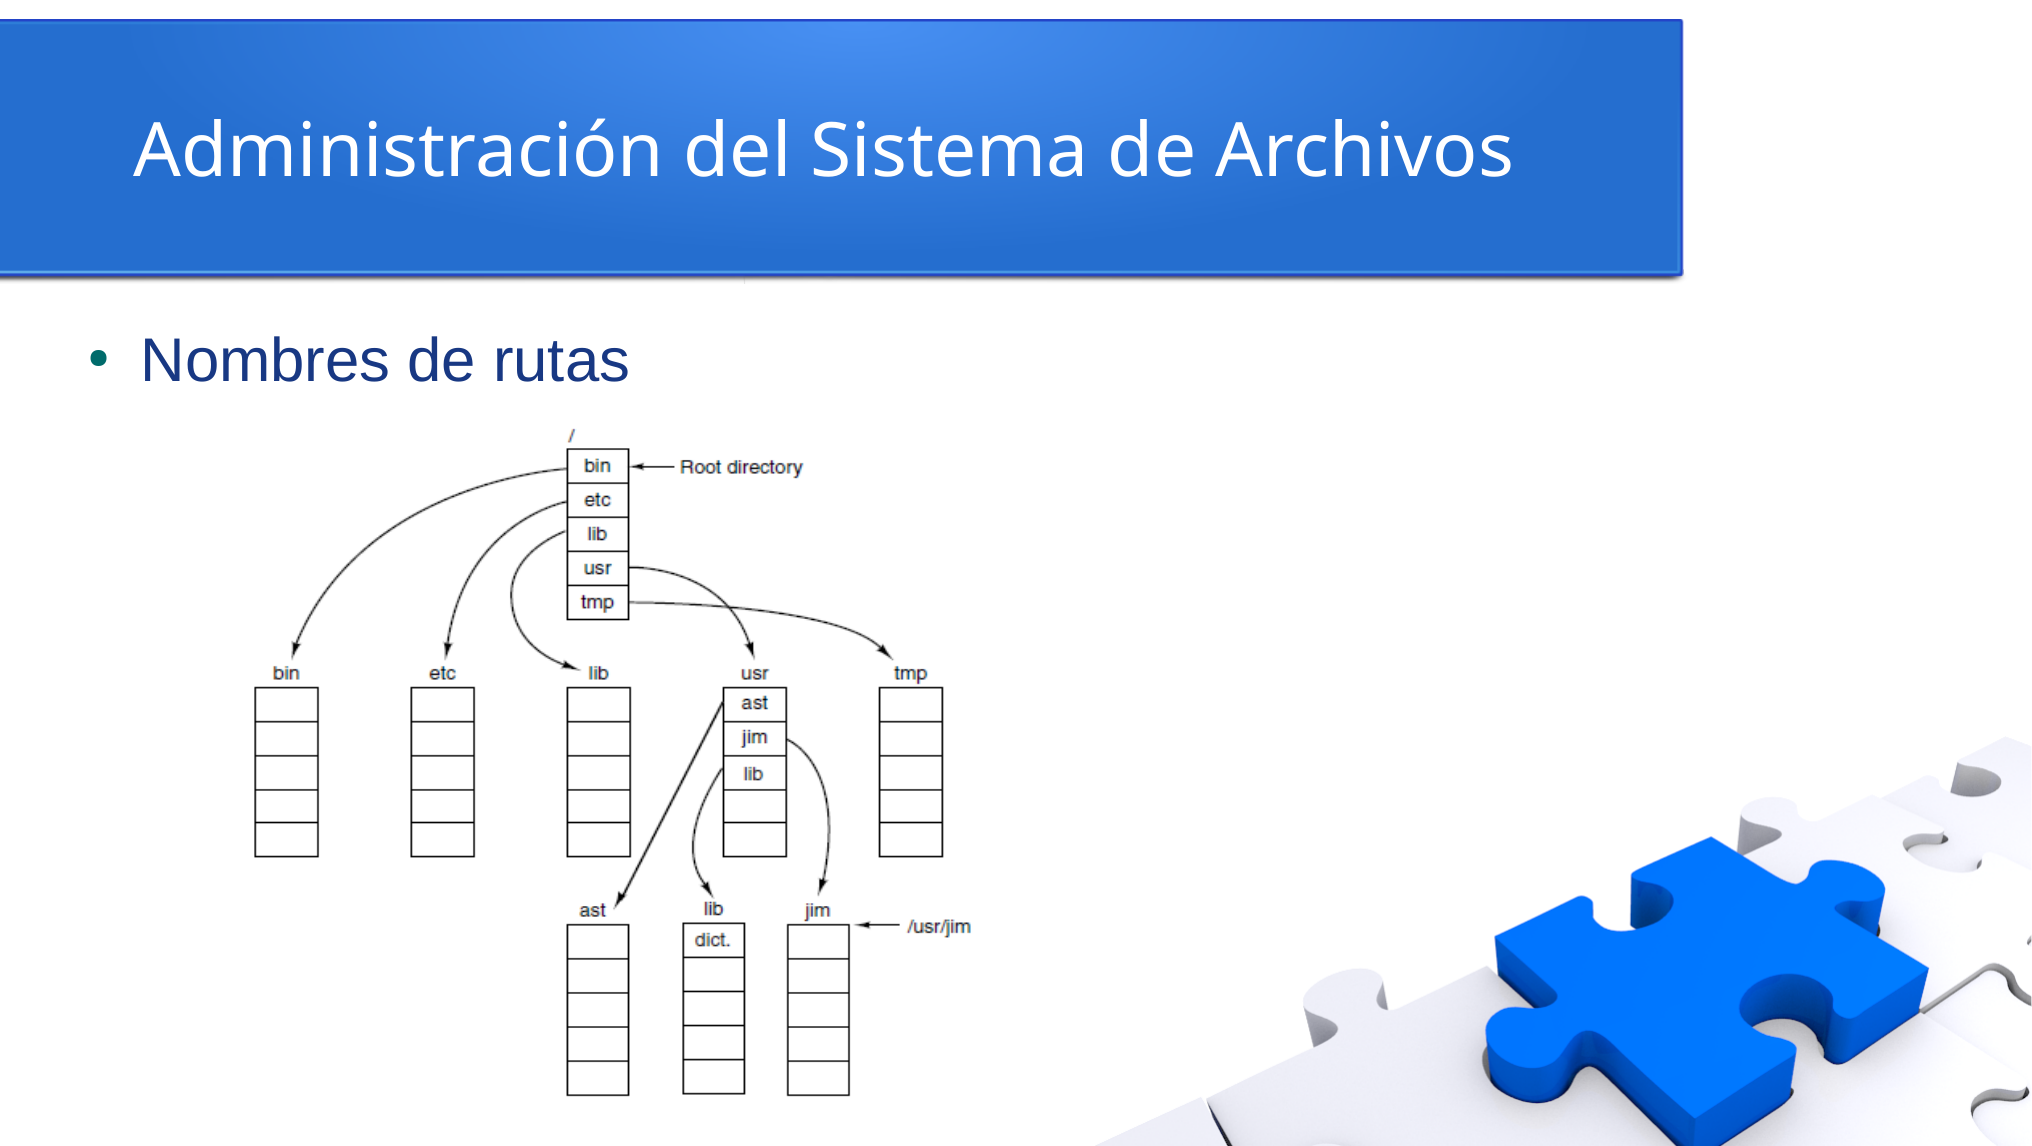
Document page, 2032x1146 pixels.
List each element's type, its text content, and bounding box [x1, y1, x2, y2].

text_box Nombres de rutas [69, 325, 1312, 1099]
title Administración del Sistema de Archivos [42, 51, 1607, 243]
picture [0, 19, 1689, 284]
picture [200, 413, 1040, 1111]
picture [1071, 605, 2032, 1146]
